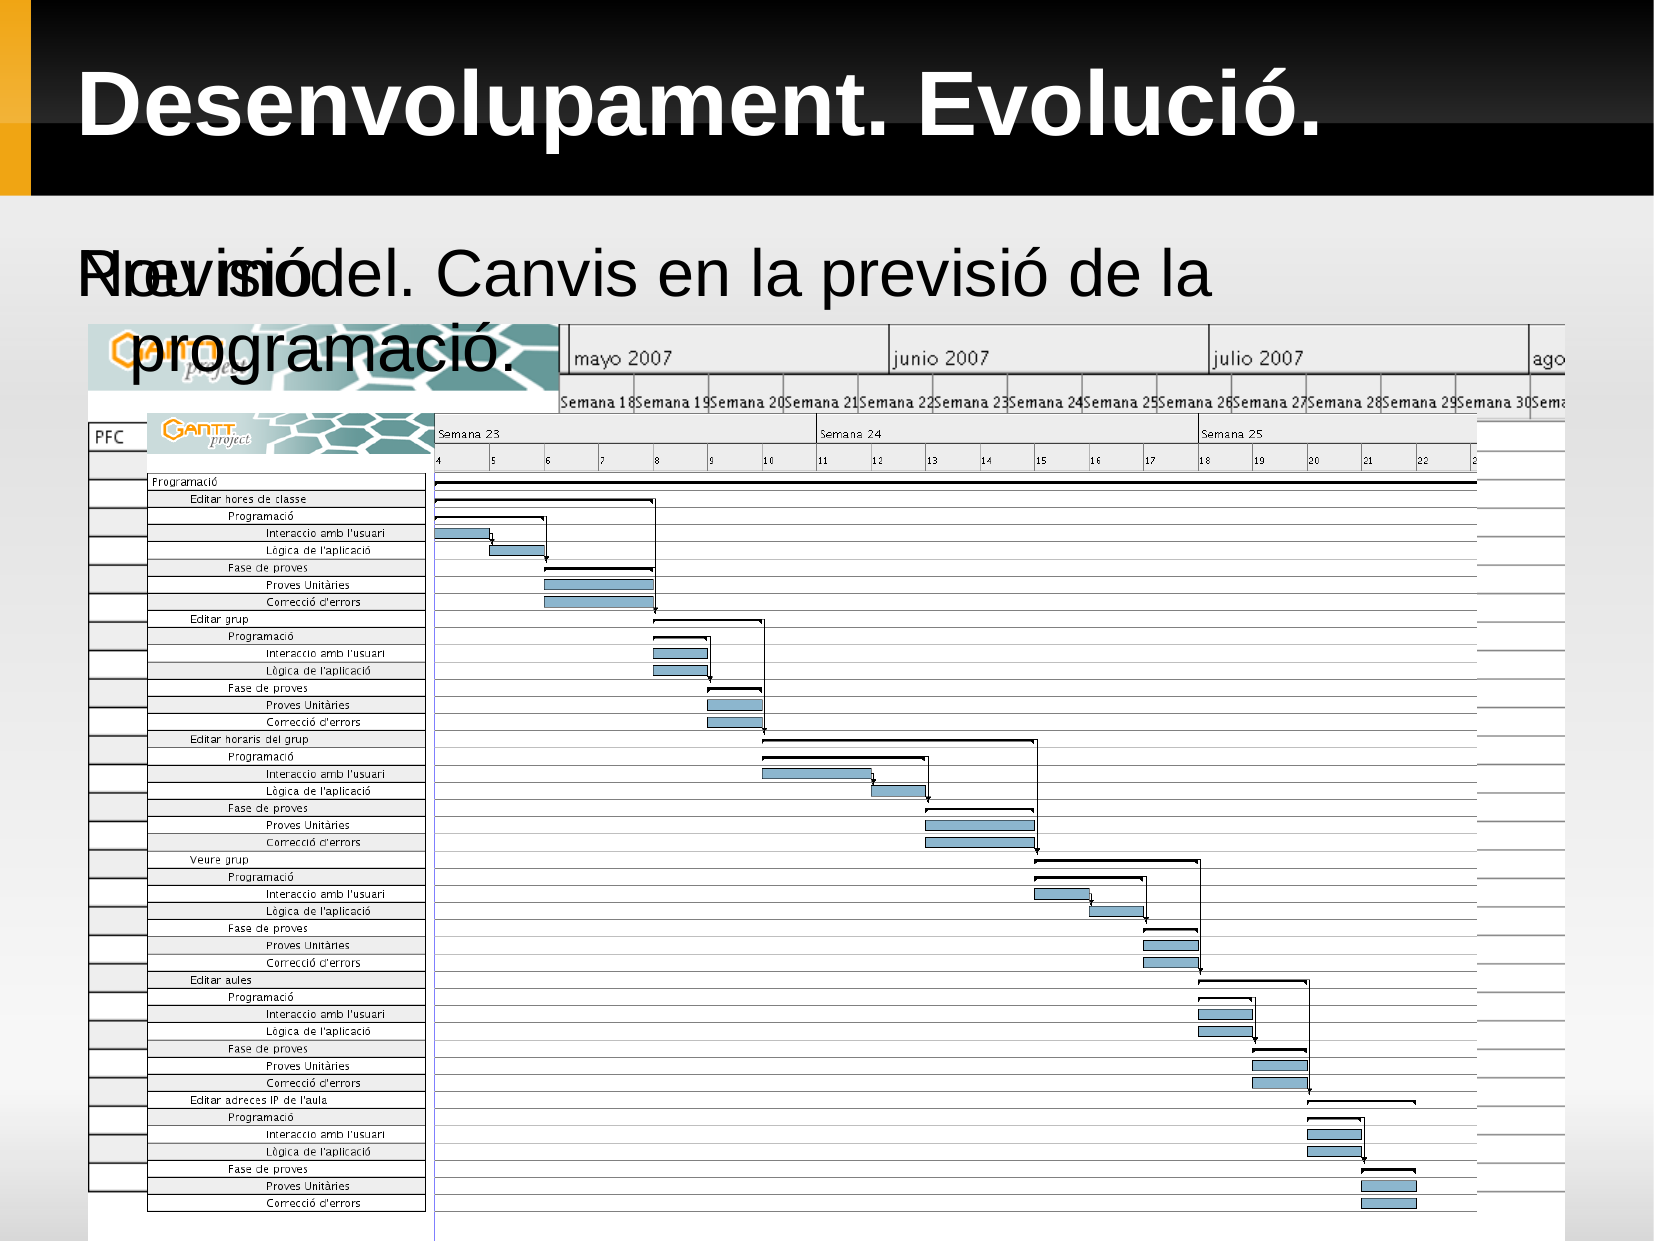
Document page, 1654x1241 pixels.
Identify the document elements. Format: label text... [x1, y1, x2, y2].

list Nou model. Canvis en la previsió de la programació. [59, 236, 1548, 386]
title Desenvolupament. Evolució. [76, 0, 1565, 208]
picture [0, 0, 1654, 1241]
